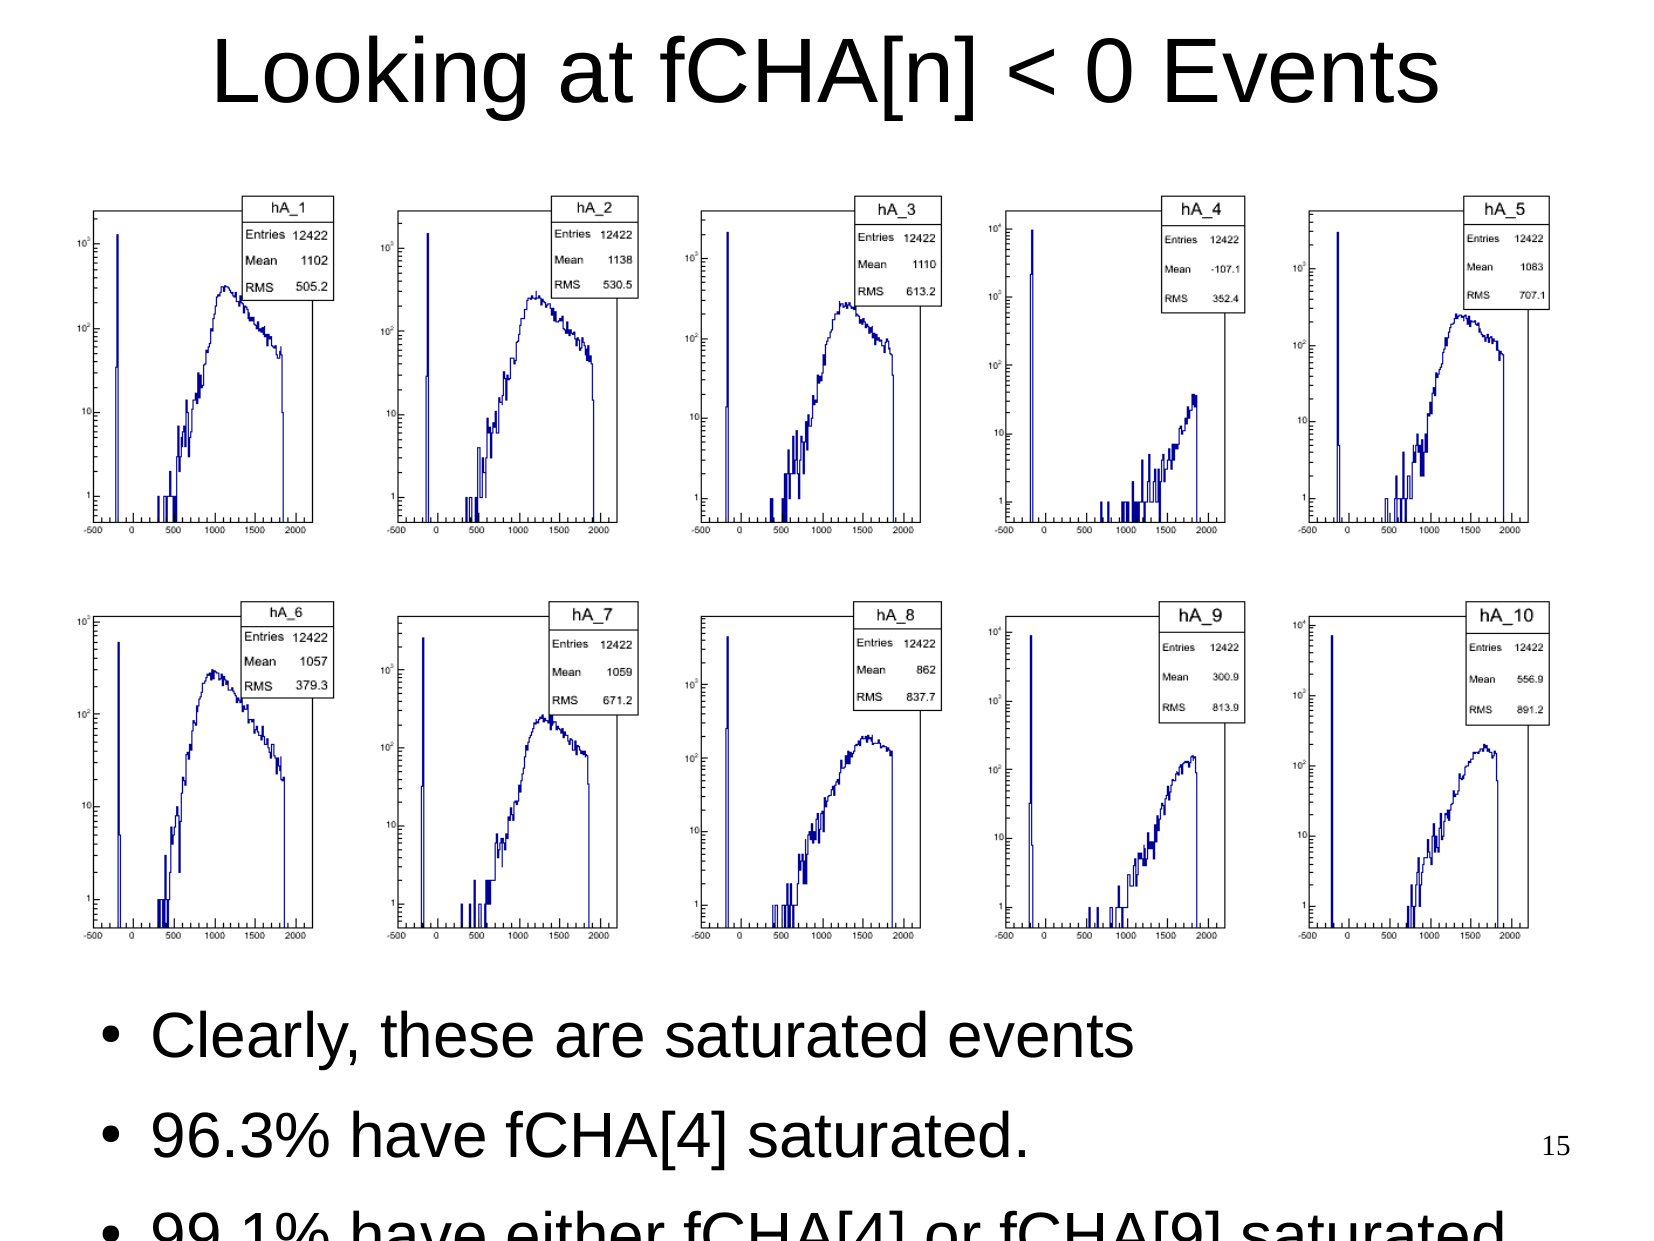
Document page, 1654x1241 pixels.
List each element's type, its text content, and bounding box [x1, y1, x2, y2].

title Looking at fCHA[n] < 0 Events [82, 0, 1571, 164]
picture [52, 164, 1571, 976]
list Clearly, these are saturated events 96.3% have fCHA[4] saturated. 99.1% have either fCHA[4] or fCHA[9] saturated. [82, 976, 1538, 1241]
